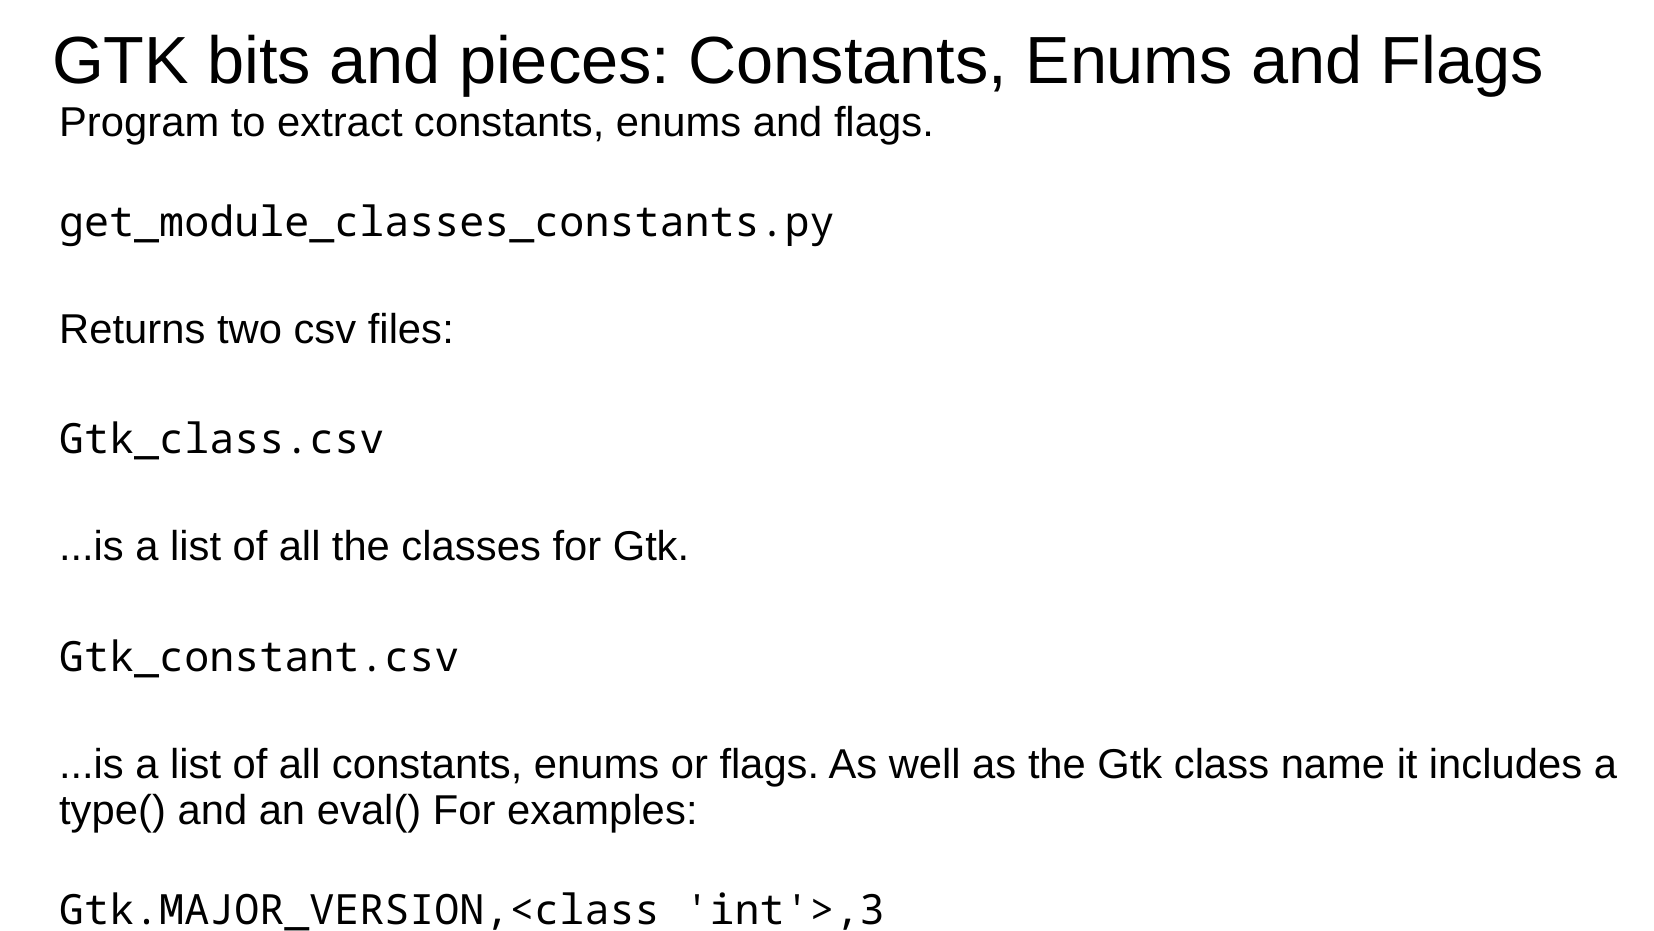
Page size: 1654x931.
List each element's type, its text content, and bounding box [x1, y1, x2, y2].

title GTK bits and pieces: Constants, Enums and Flags [52, 8, 1647, 113]
text_box Program to extract constants, enums and flags. get_module_classes_constants.py Returns two csv files: Gtk_class.csv ...is a list of all the classes for Gtk. Gtk_constant.csv ...is a list of all constants, enums or flags. As well as the Gtk class name it includes a type() and an eval() For examples: Gtk.MAJOR_VERSION,<class 'int'>,3 Gtk.Align.CENTER,<class 'gi.repository.Gtk.Align'>,<enum GTK_ALIGN_CENTER of type Gtk.Align> [59, 113, 1642, 931]
